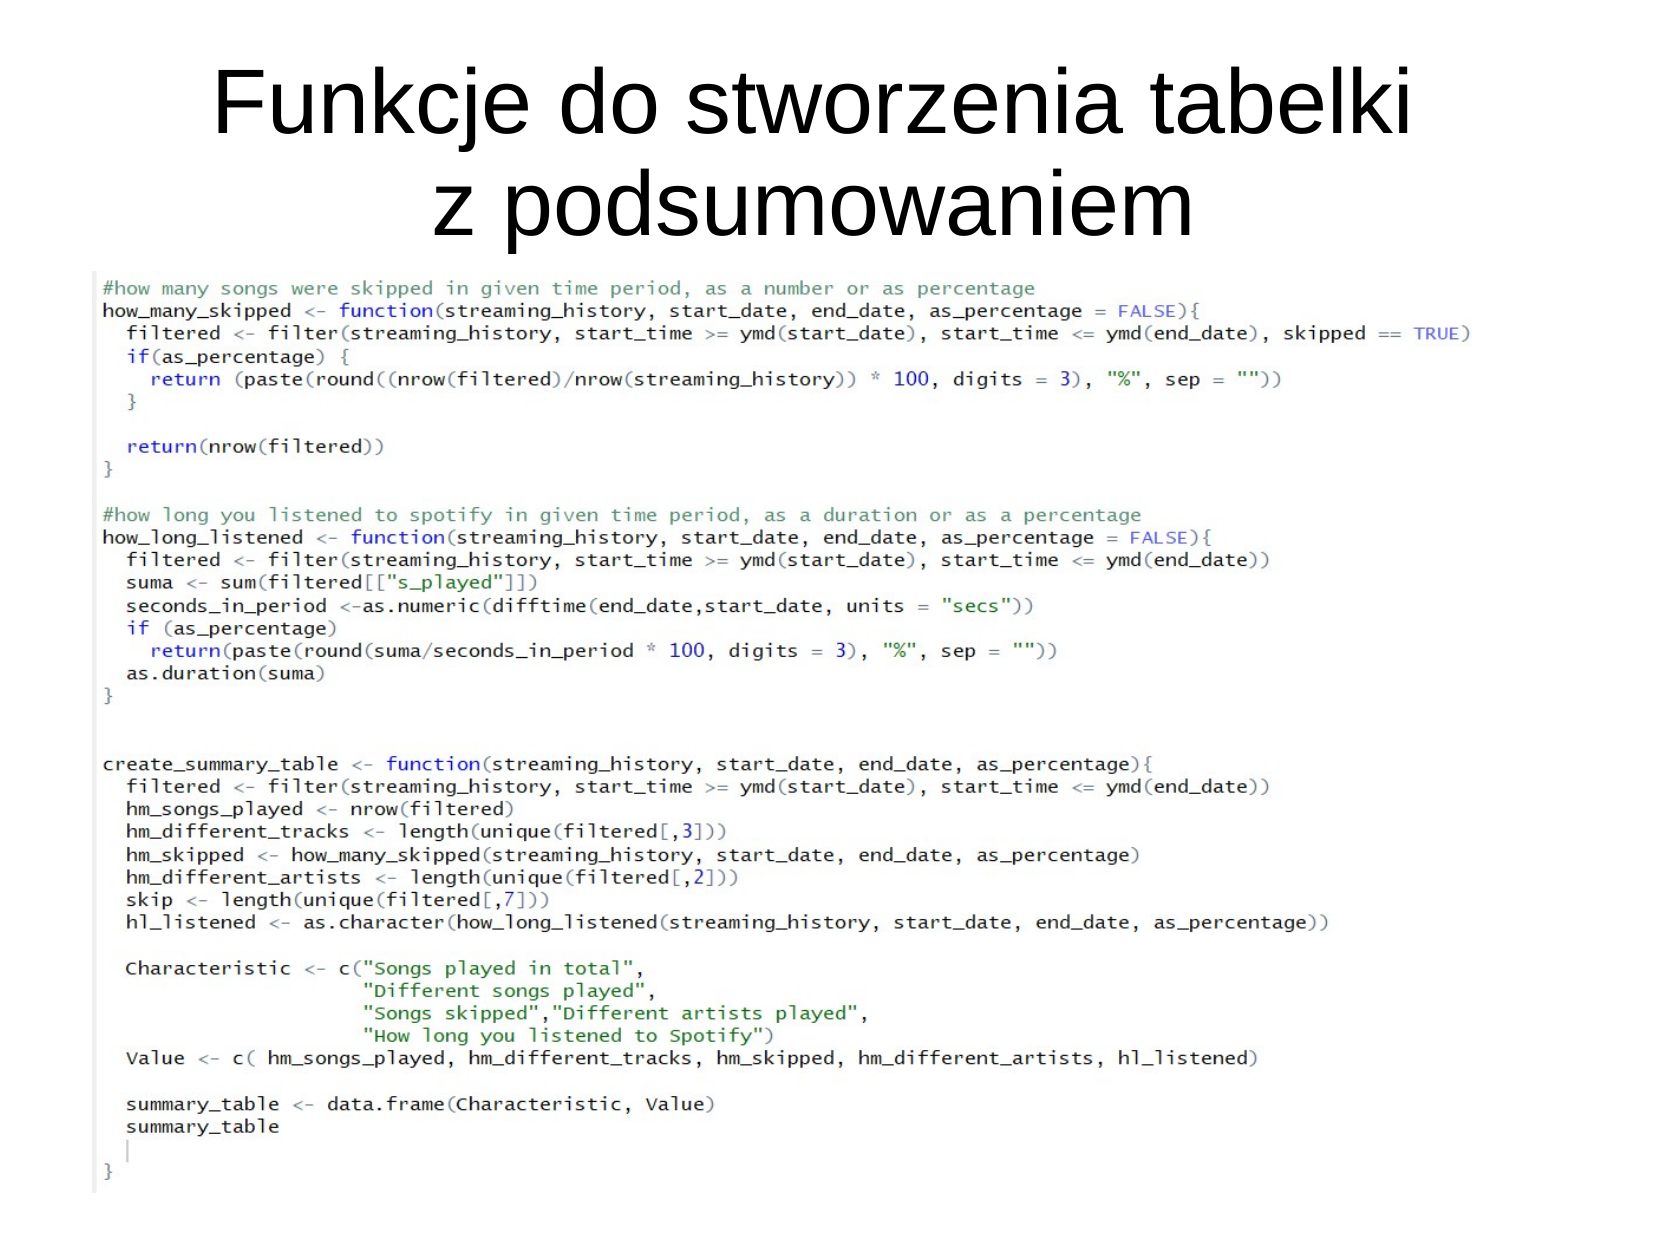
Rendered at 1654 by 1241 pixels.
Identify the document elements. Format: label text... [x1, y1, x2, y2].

picture [92, 271, 1548, 1193]
title Funkcje do stworzenia tabelki z podsumowaniem [82, 49, 1571, 257]
